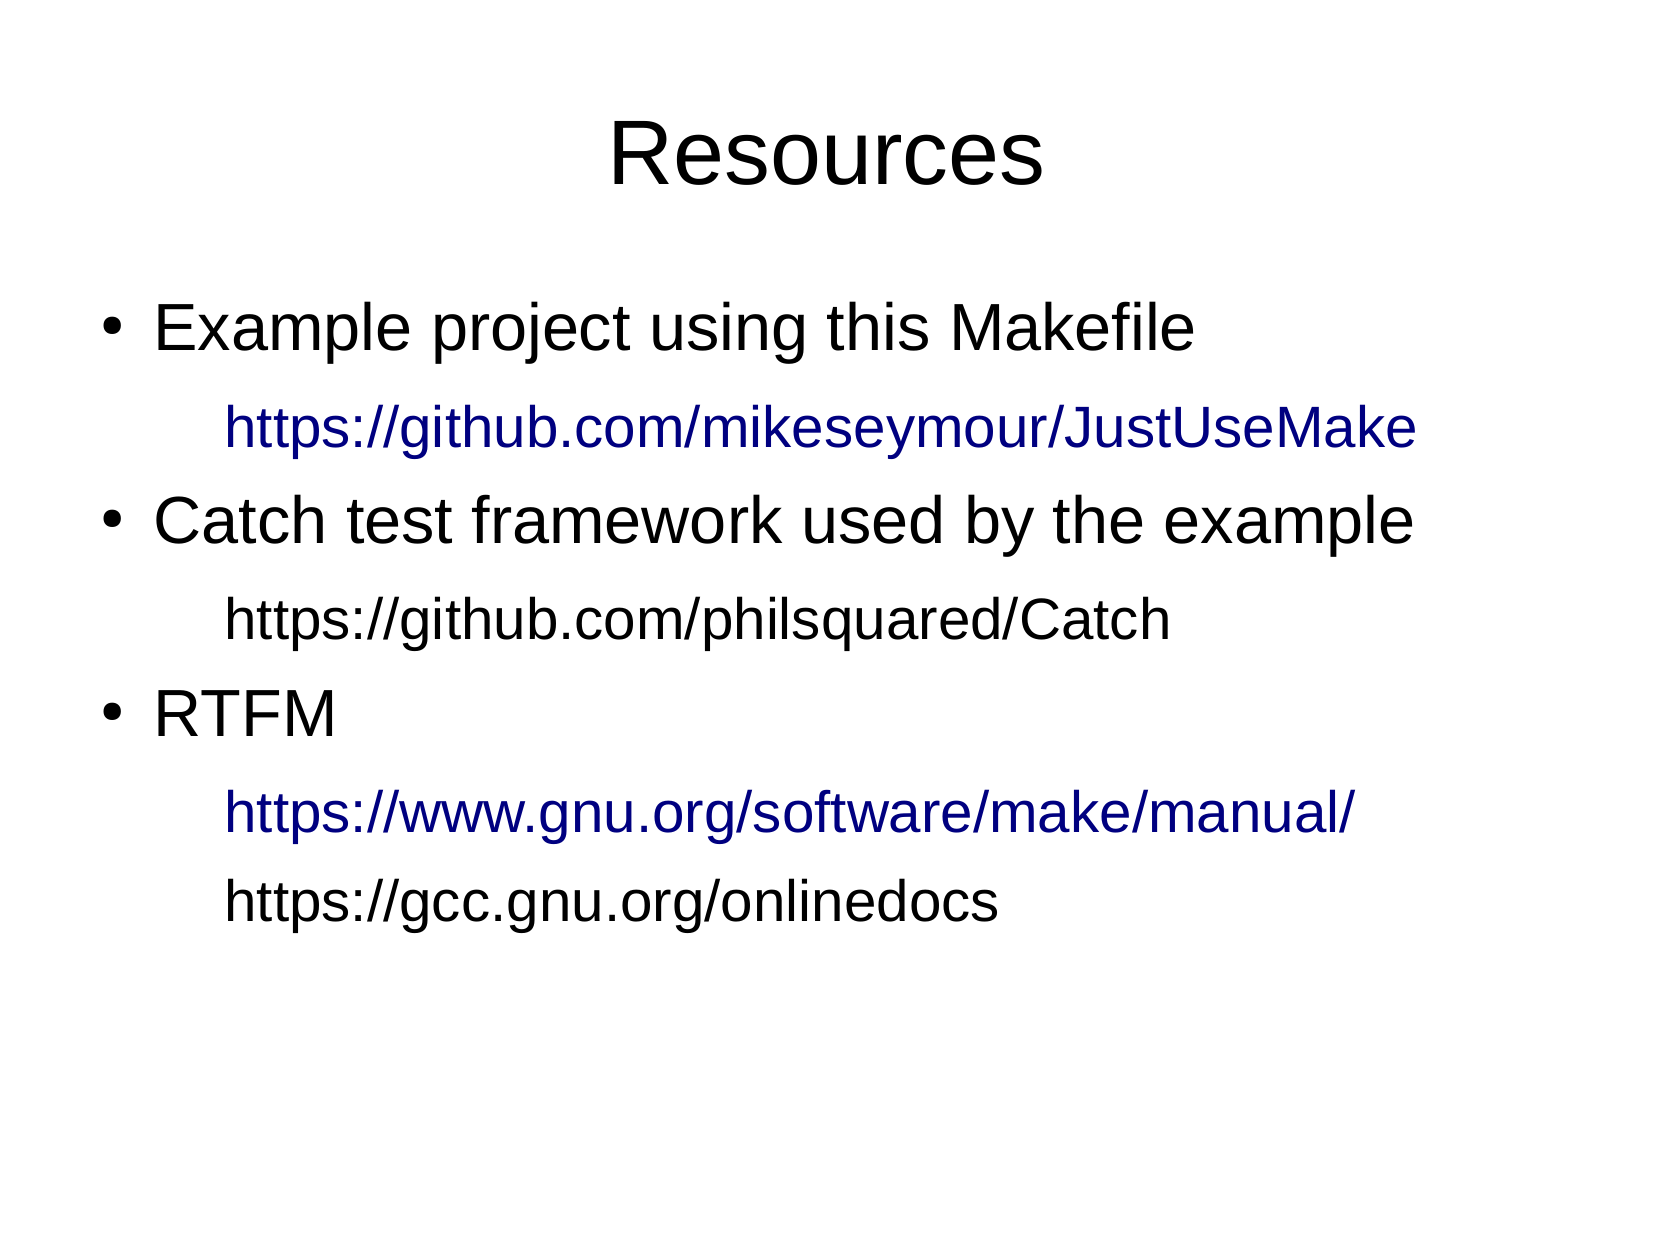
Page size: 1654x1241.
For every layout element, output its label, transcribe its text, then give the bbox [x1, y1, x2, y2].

title Resources [82, 49, 1571, 257]
list Example project using this Makefile https://github.com/mikeseymour/JustUseMake Catch test framework used by the example https://github.com/philsquared/Catch RTFM https://www.gnu.org/software/make/manual/ https://gcc.gnu.org/onlinedocs [82, 290, 1571, 1109]
